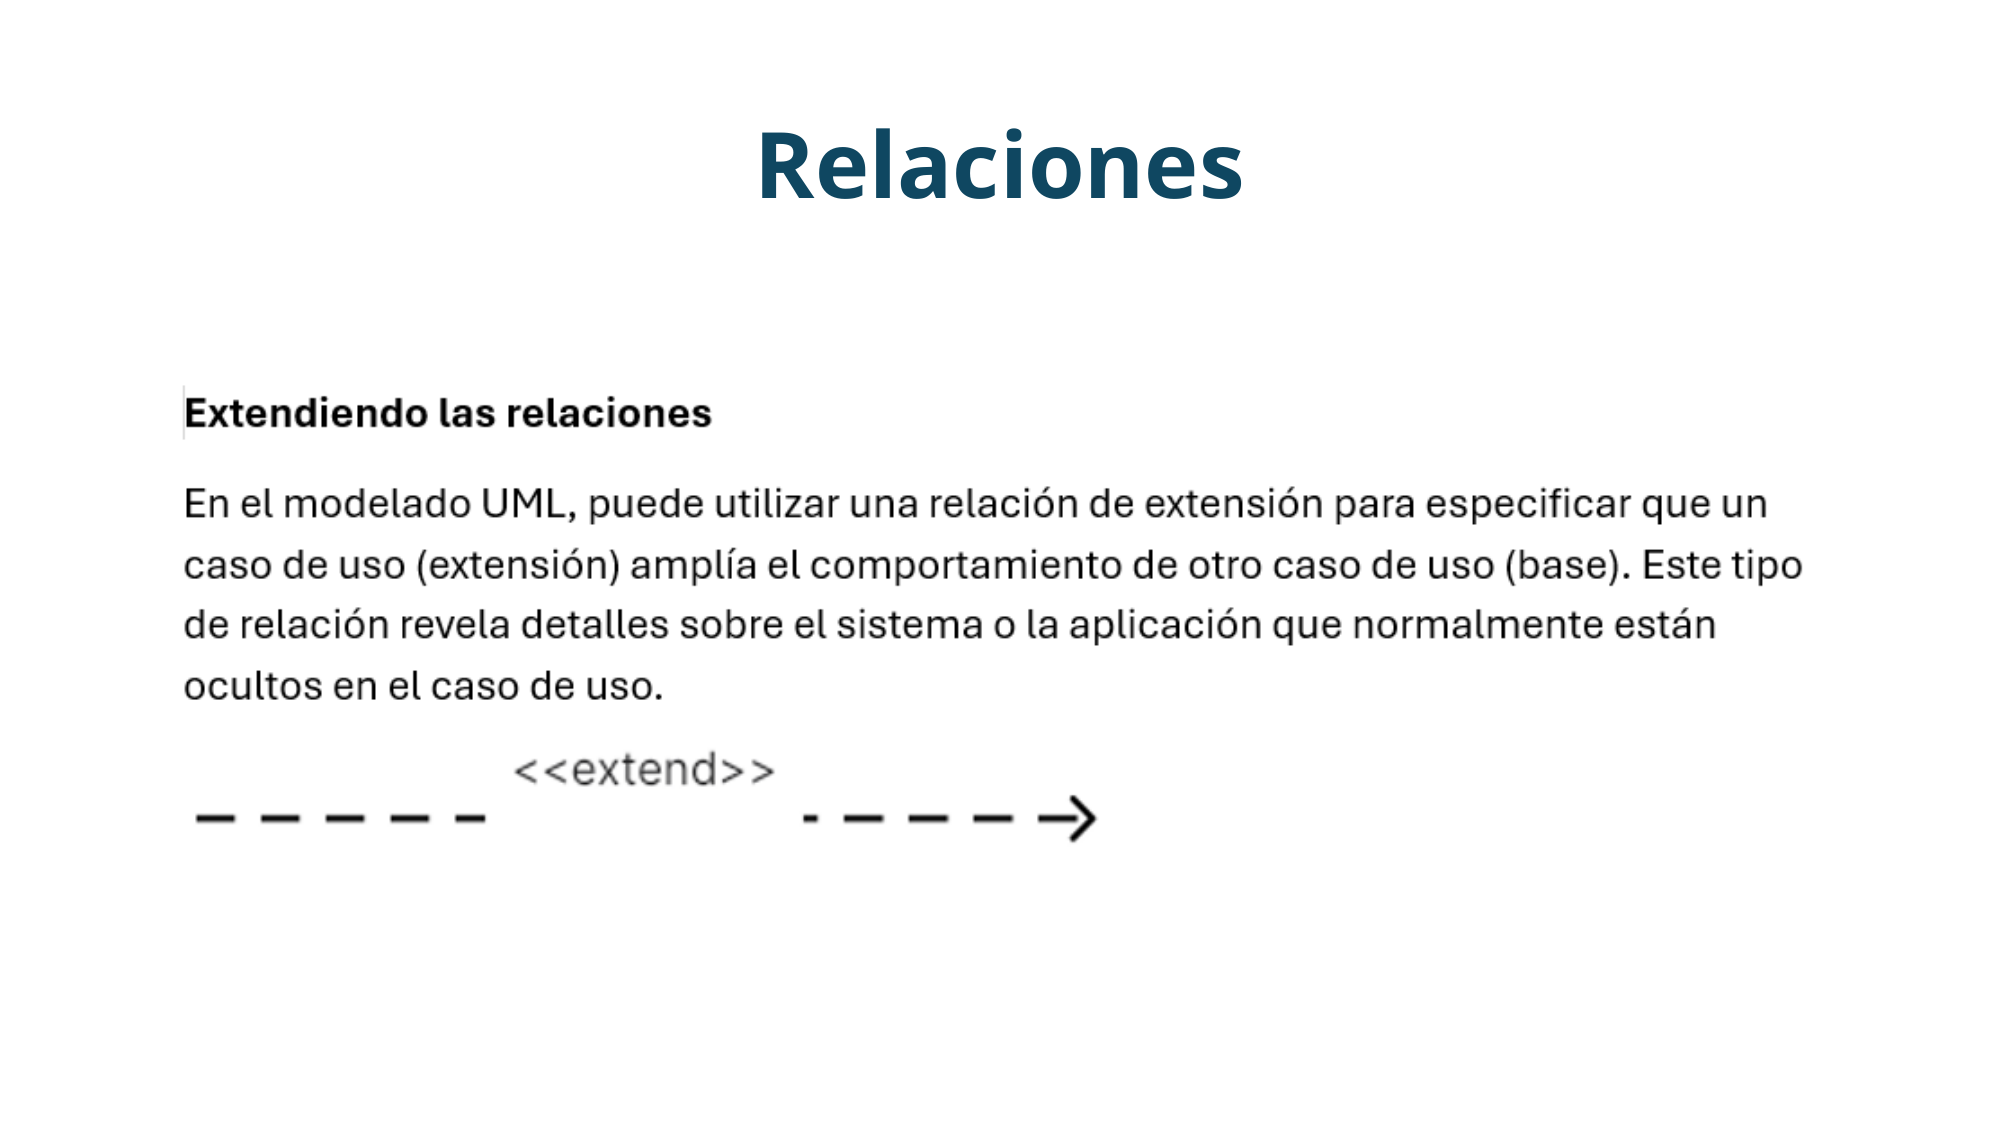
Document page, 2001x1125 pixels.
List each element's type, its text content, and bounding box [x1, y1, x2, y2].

title Relaciones [137, 59, 1863, 278]
picture [151, 376, 1849, 848]
